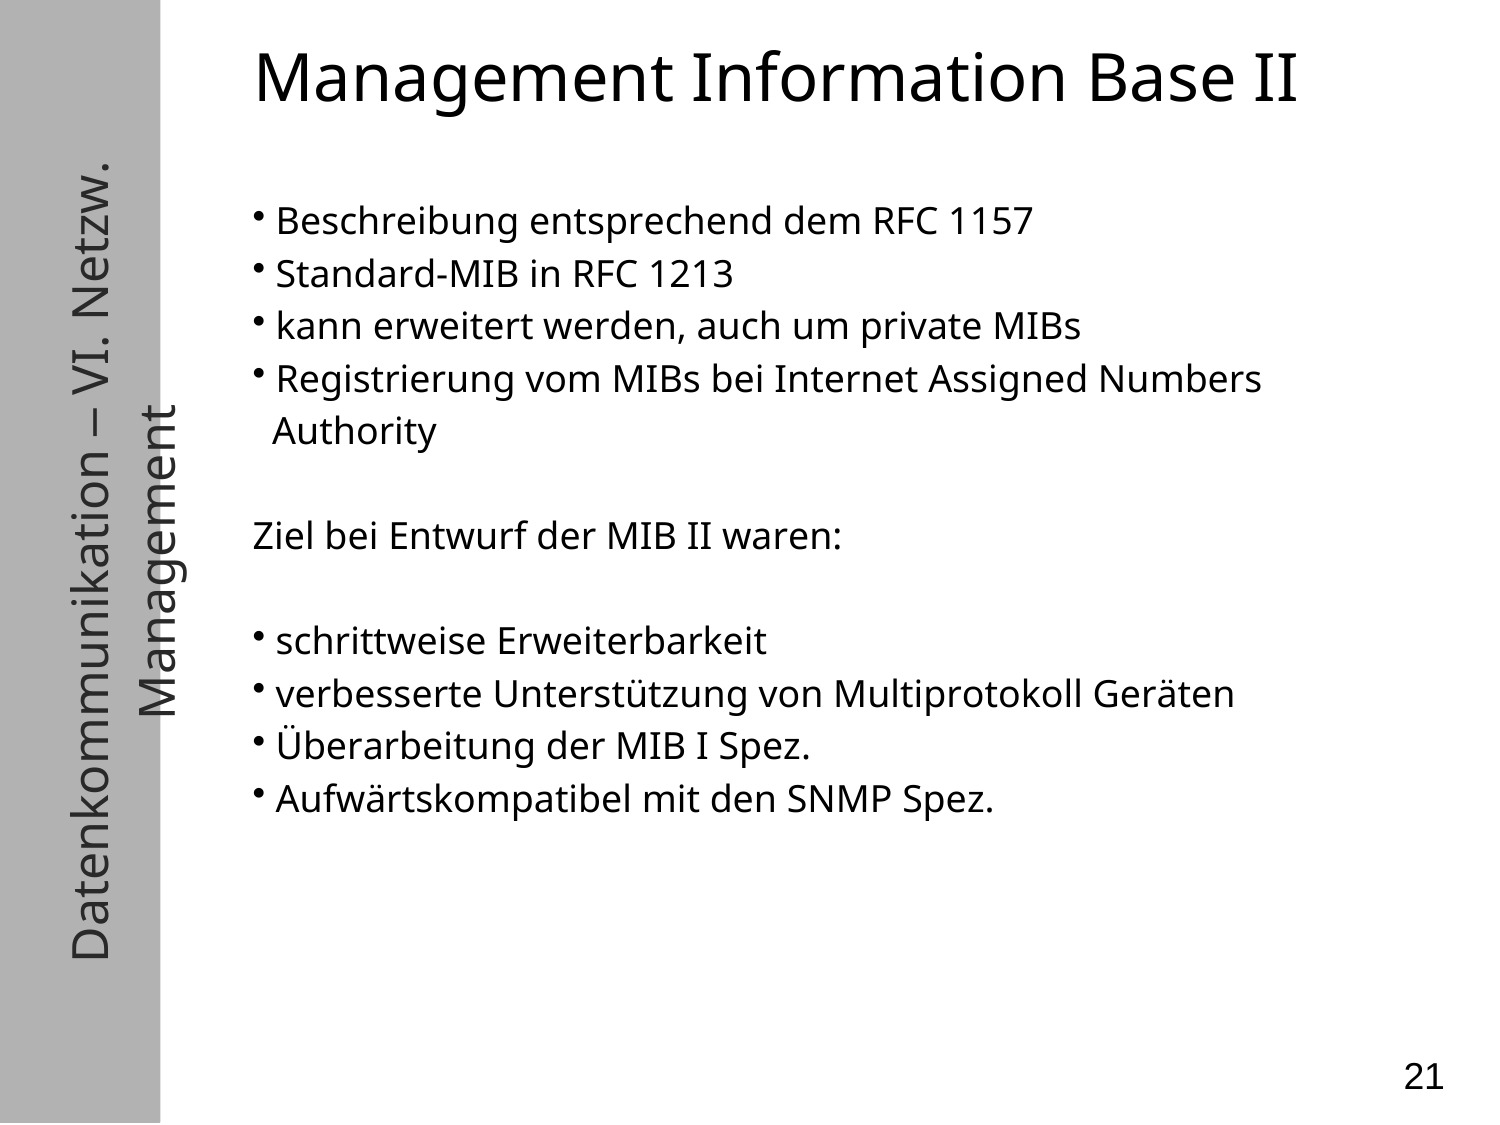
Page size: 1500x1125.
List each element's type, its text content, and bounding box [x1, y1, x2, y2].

text_box Beschreibung entsprechend dem RFC 1157 Standard-MIB in RFC 1213 kann erweitert werden, auch um private MIBs Registrierung vom MIBs bei Internet Assigned Numbers Authority Ziel bei Entwurf der MIB II waren: schrittweise Erweiterbarkeit verbesserte Unterstützung von Multiprotokoll Geräten Überarbeitung der MIB I Spez. Aufwärtskompatibel mit den SNMP Spez. [237, 187, 1448, 955]
text_box [0, 0, 160, 1123]
text_box Datenkommunikation – VI. Netzw. Management [47, 1, 178, 1124]
text_box <number> [1403, 1056, 1479, 1106]
text_box Management Information Base II [278, 27, 1275, 123]
